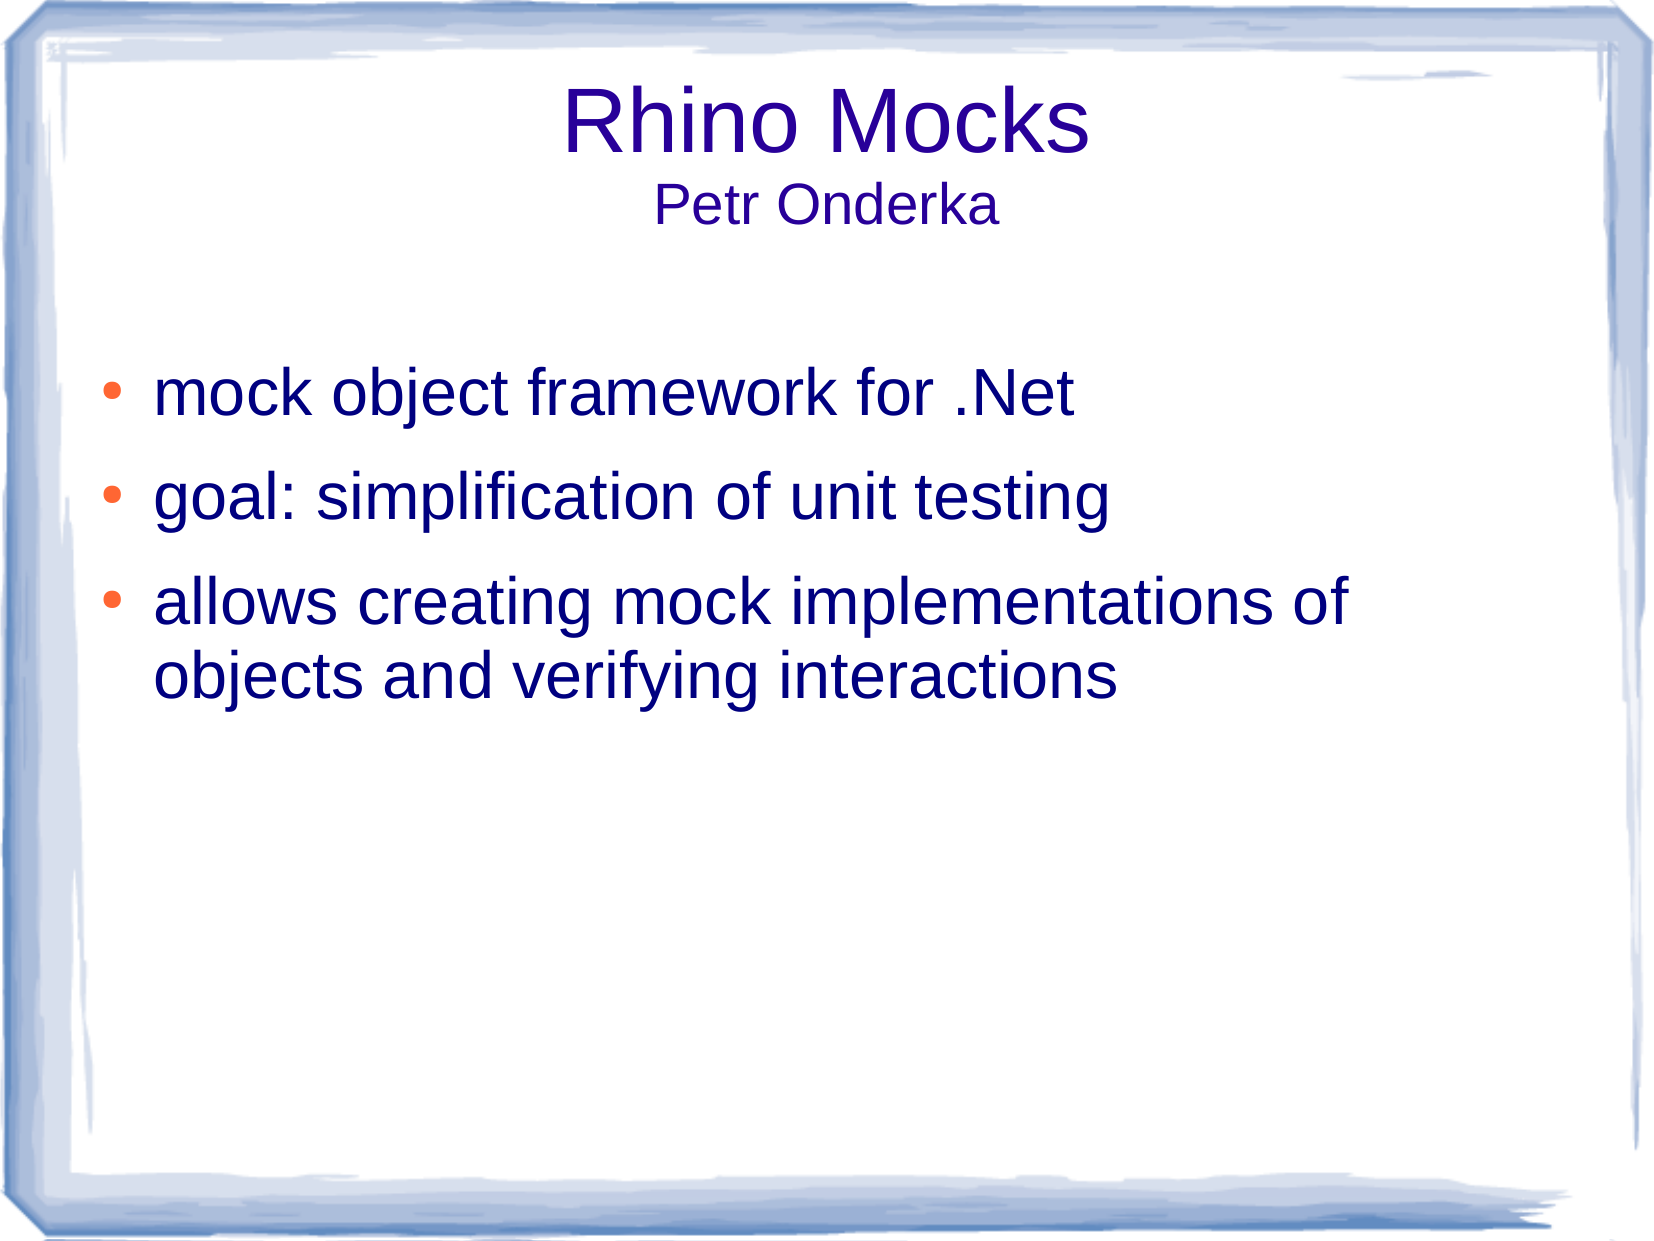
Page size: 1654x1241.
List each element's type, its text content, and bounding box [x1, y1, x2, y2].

list mock object framework for .Net goal: simplification of unit testing allows creating mock implementations of objects and verifying interactions [82, 355, 1571, 1043]
title Rhino Mocks Petr Onderka [82, 56, 1571, 250]
picture [0, 0, 1654, 1241]
